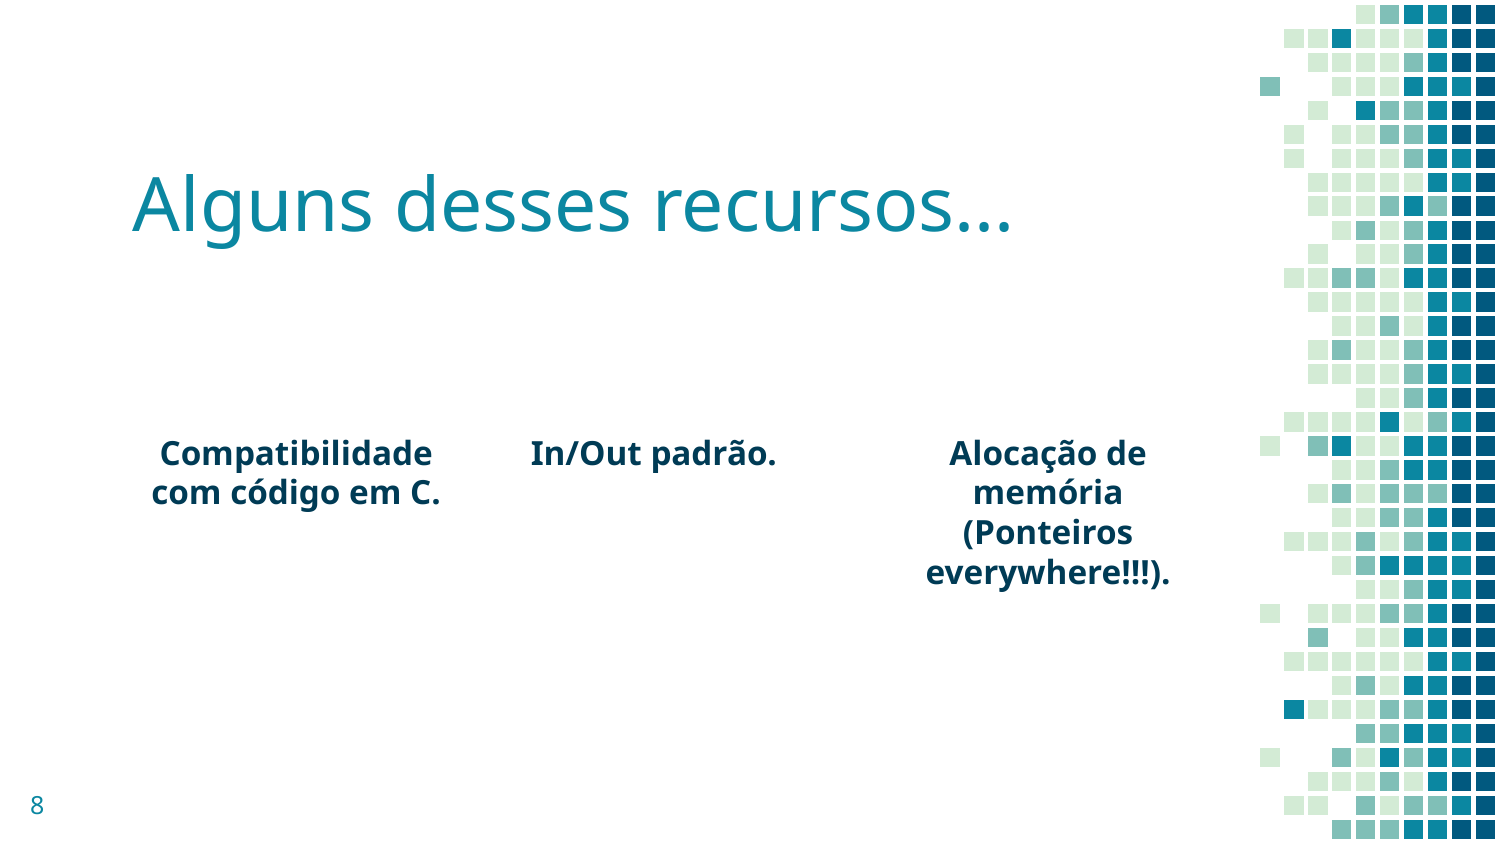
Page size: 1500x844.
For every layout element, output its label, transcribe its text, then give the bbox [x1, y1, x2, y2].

list In/Out padrão. [475, 416, 833, 676]
list Alocação de memória (Ponteiros everywhere!!!). [869, 416, 1227, 676]
slide_number <number> [15, 774, 105, 839]
list Compatibilidade com código em C. [117, 416, 475, 676]
title Alguns desses recursos... [117, 121, 1227, 262]
